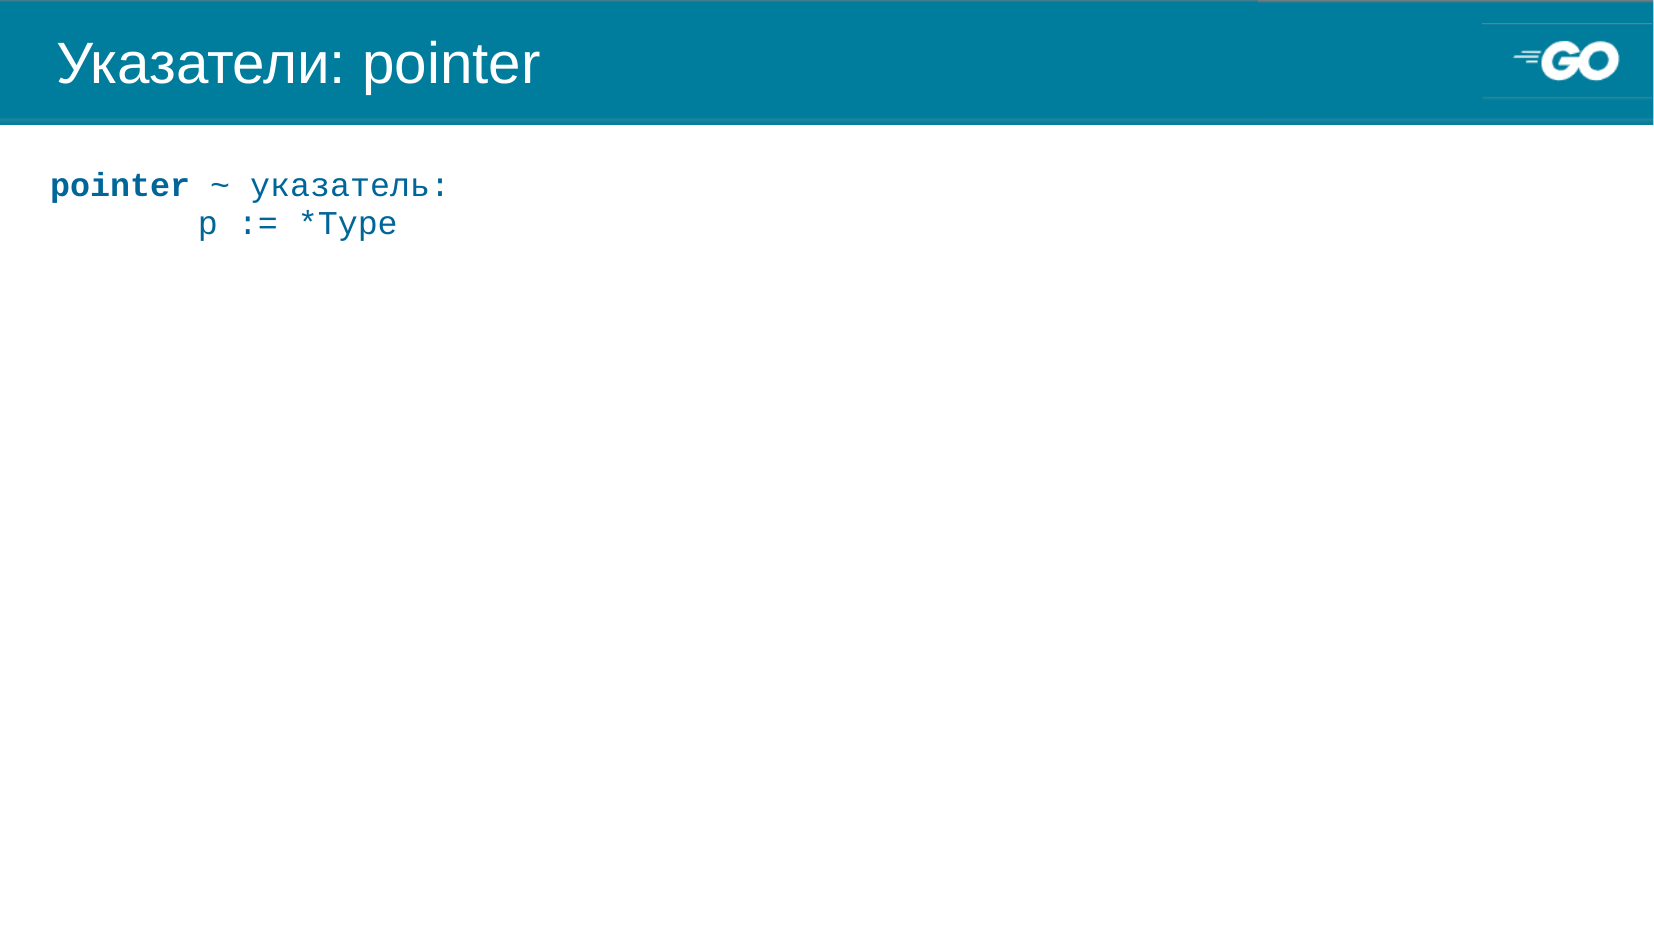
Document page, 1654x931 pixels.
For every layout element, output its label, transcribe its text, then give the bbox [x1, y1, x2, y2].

text_box Указатели: pointer [41, 23, 1495, 104]
text_box pointer ~ указатель: p := *Type [35, 124, 1619, 898]
picture [1542, 41, 1619, 81]
